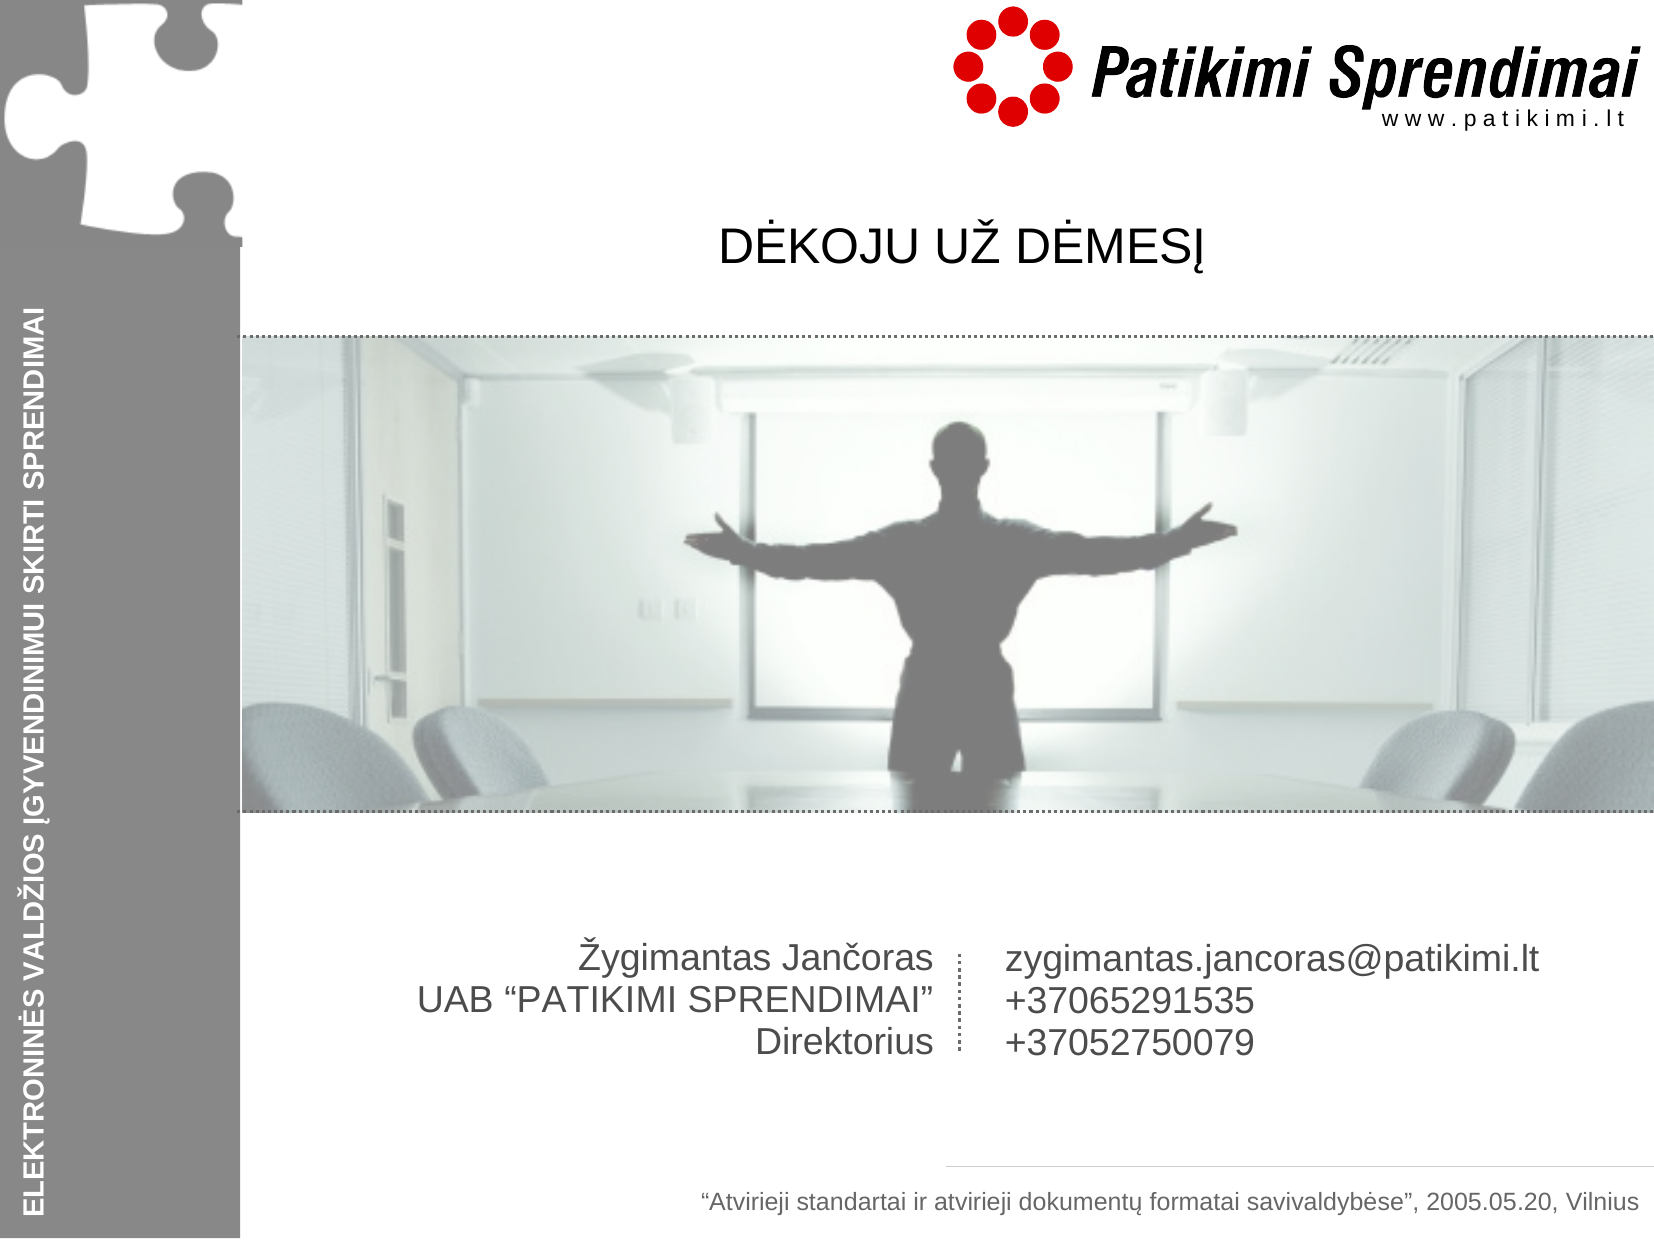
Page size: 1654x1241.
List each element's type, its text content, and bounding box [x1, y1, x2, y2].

text_box zygimantas.jancoras@patikimi.lt +37065291535 +37052750079 [990, 930, 1317, 1066]
text_box Žygimantas Jančoras UAB “PATIKIMI SPRENDIMAI” Direktorius [402, 928, 851, 1136]
picture [242, 336, 1654, 813]
picture [953, 6, 1641, 127]
text_box DĖKOJU UŽ DĖMESĮ [718, 218, 1209, 275]
